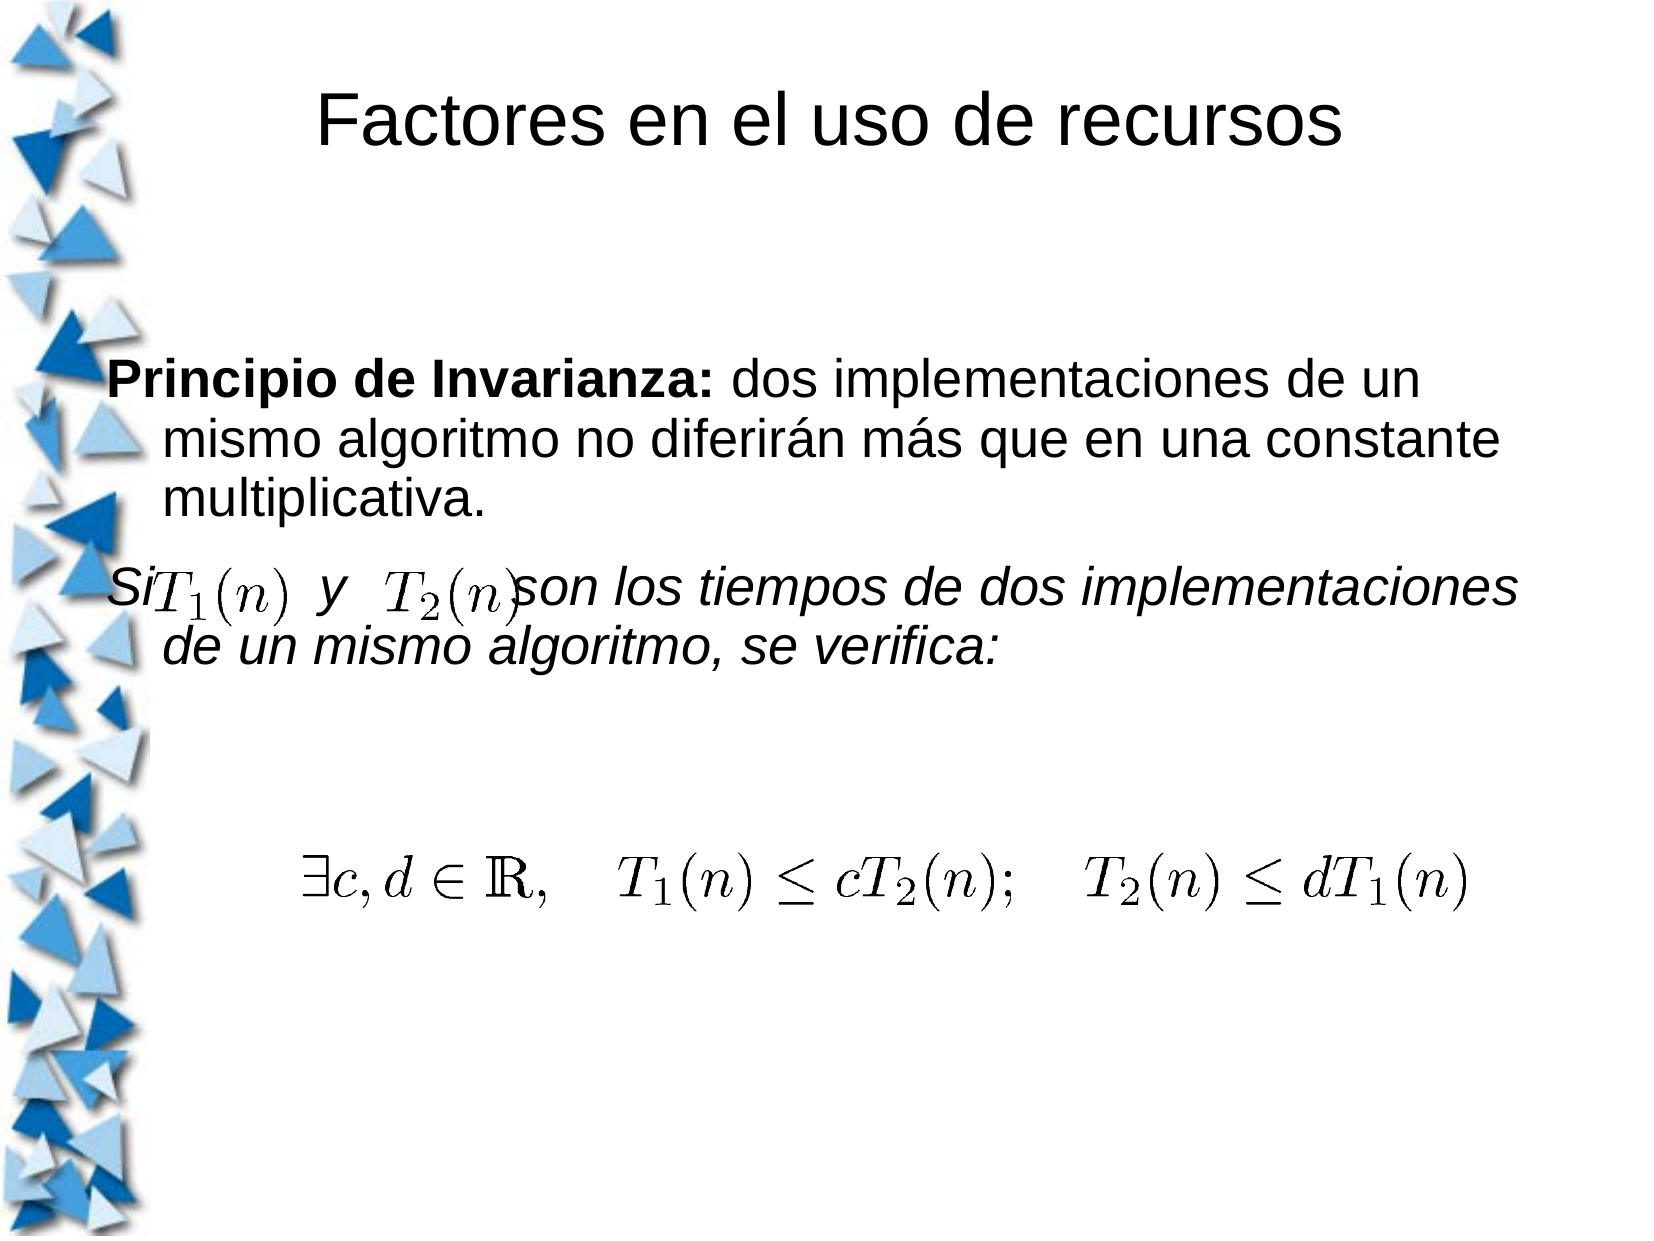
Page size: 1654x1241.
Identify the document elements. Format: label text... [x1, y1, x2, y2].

picture [295, 845, 1480, 916]
picture [0, 0, 150, 1236]
title Factores en el uso de recursos [315, 56, 1571, 185]
list Principio de Invarianza: dos implementaciones de un mismo algoritmo no diferirán más que en una constante multiplicativa. Si y son los tiempos de dos implementaciones de un mismo algoritmo, se verifica: [106, 349, 1595, 798]
picture [379, 560, 532, 631]
picture [147, 560, 300, 631]
